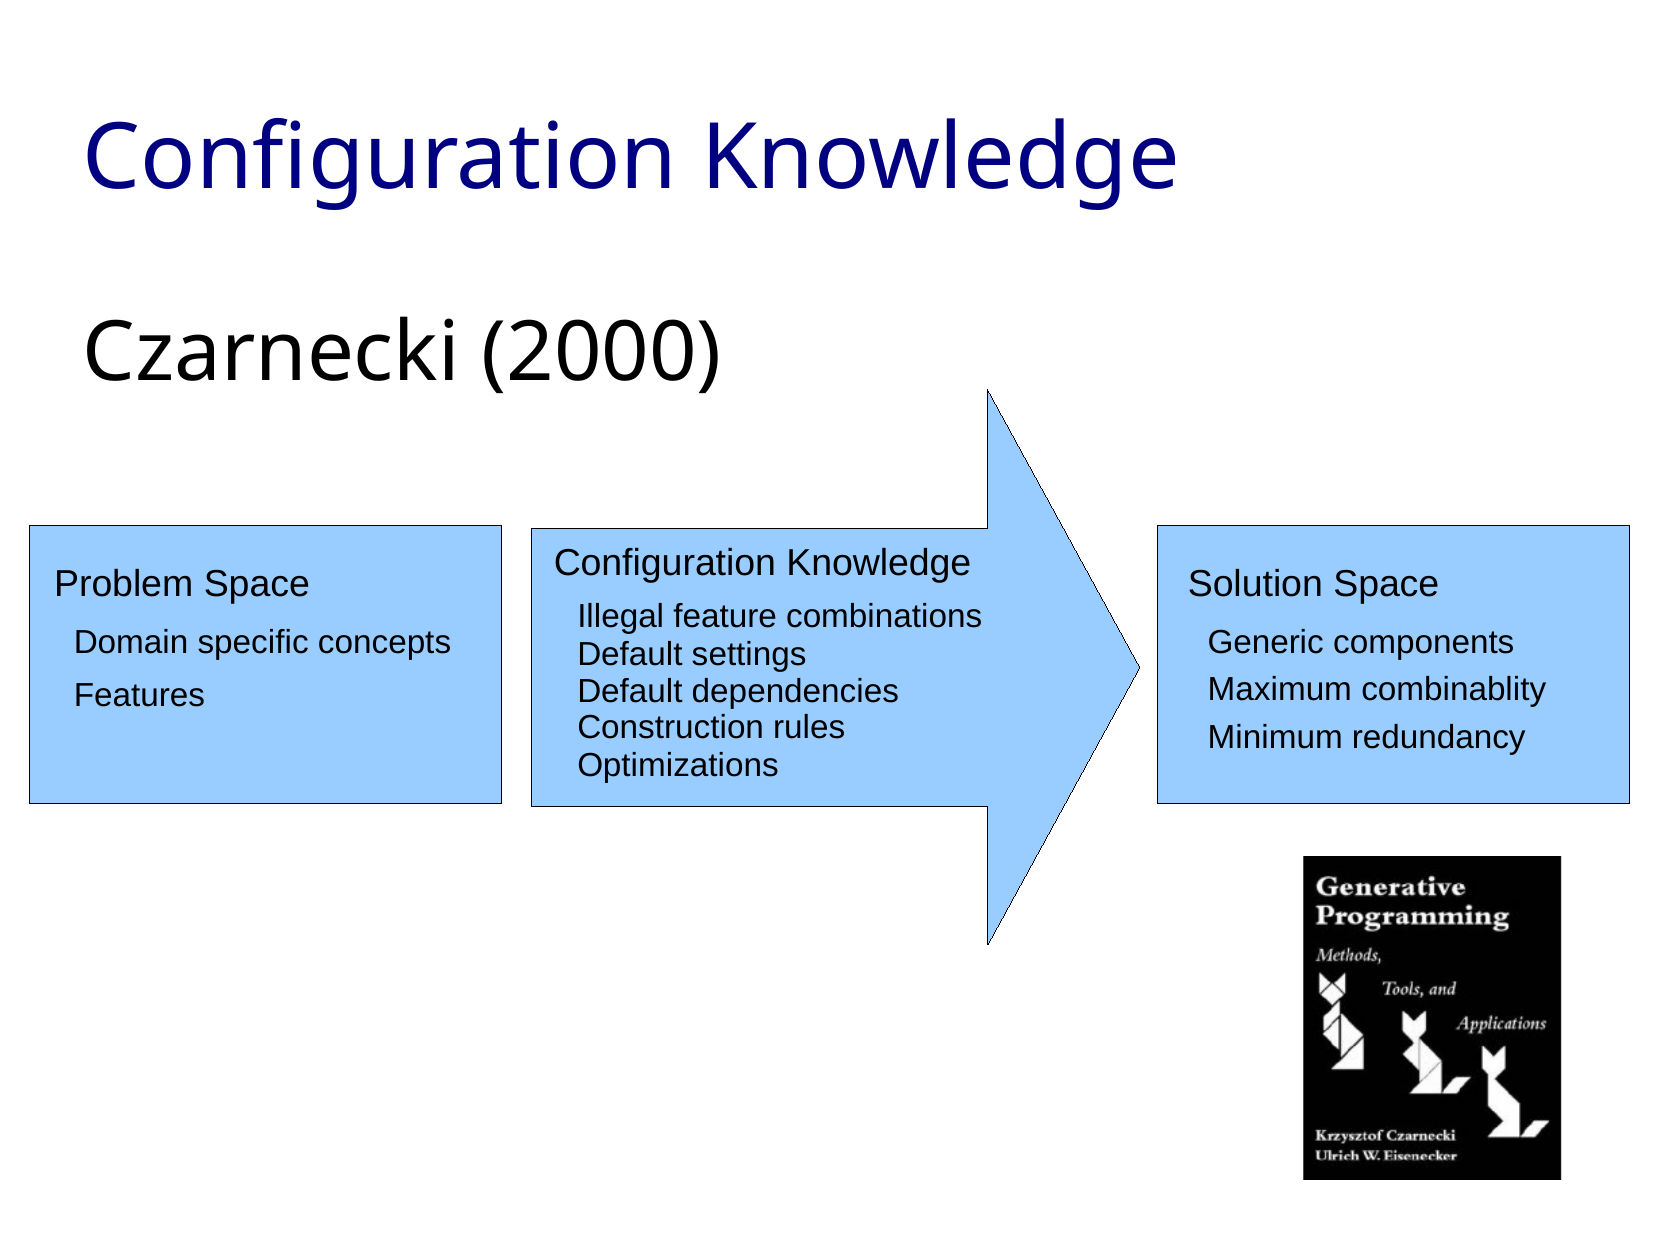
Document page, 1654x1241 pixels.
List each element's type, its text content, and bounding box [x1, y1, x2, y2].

picture [1271, 856, 1595, 1180]
title Configuration Knowledge [82, 49, 1571, 244]
text_box Problem Space [39, 555, 325, 613]
text_box Domain specific concepts [59, 616, 467, 669]
text_box Minimum redundancy [1193, 710, 1542, 763]
text_box Illegal feature combinations Default settings Default dependencies Construction rules Optimizations [562, 590, 999, 792]
text_box Generic components [1192, 616, 1530, 663]
text_box Configuration Knowledge [539, 533, 987, 591]
text_box [531, 452, 1140, 945]
title Czarnecki (2000) [82, 244, 1571, 452]
text_box Solution Space [1173, 555, 1455, 613]
text_box [1157, 525, 1630, 804]
text_box Maximum combinablity [1192, 663, 1562, 716]
text_box [29, 525, 502, 804]
text_box Features [59, 669, 221, 722]
